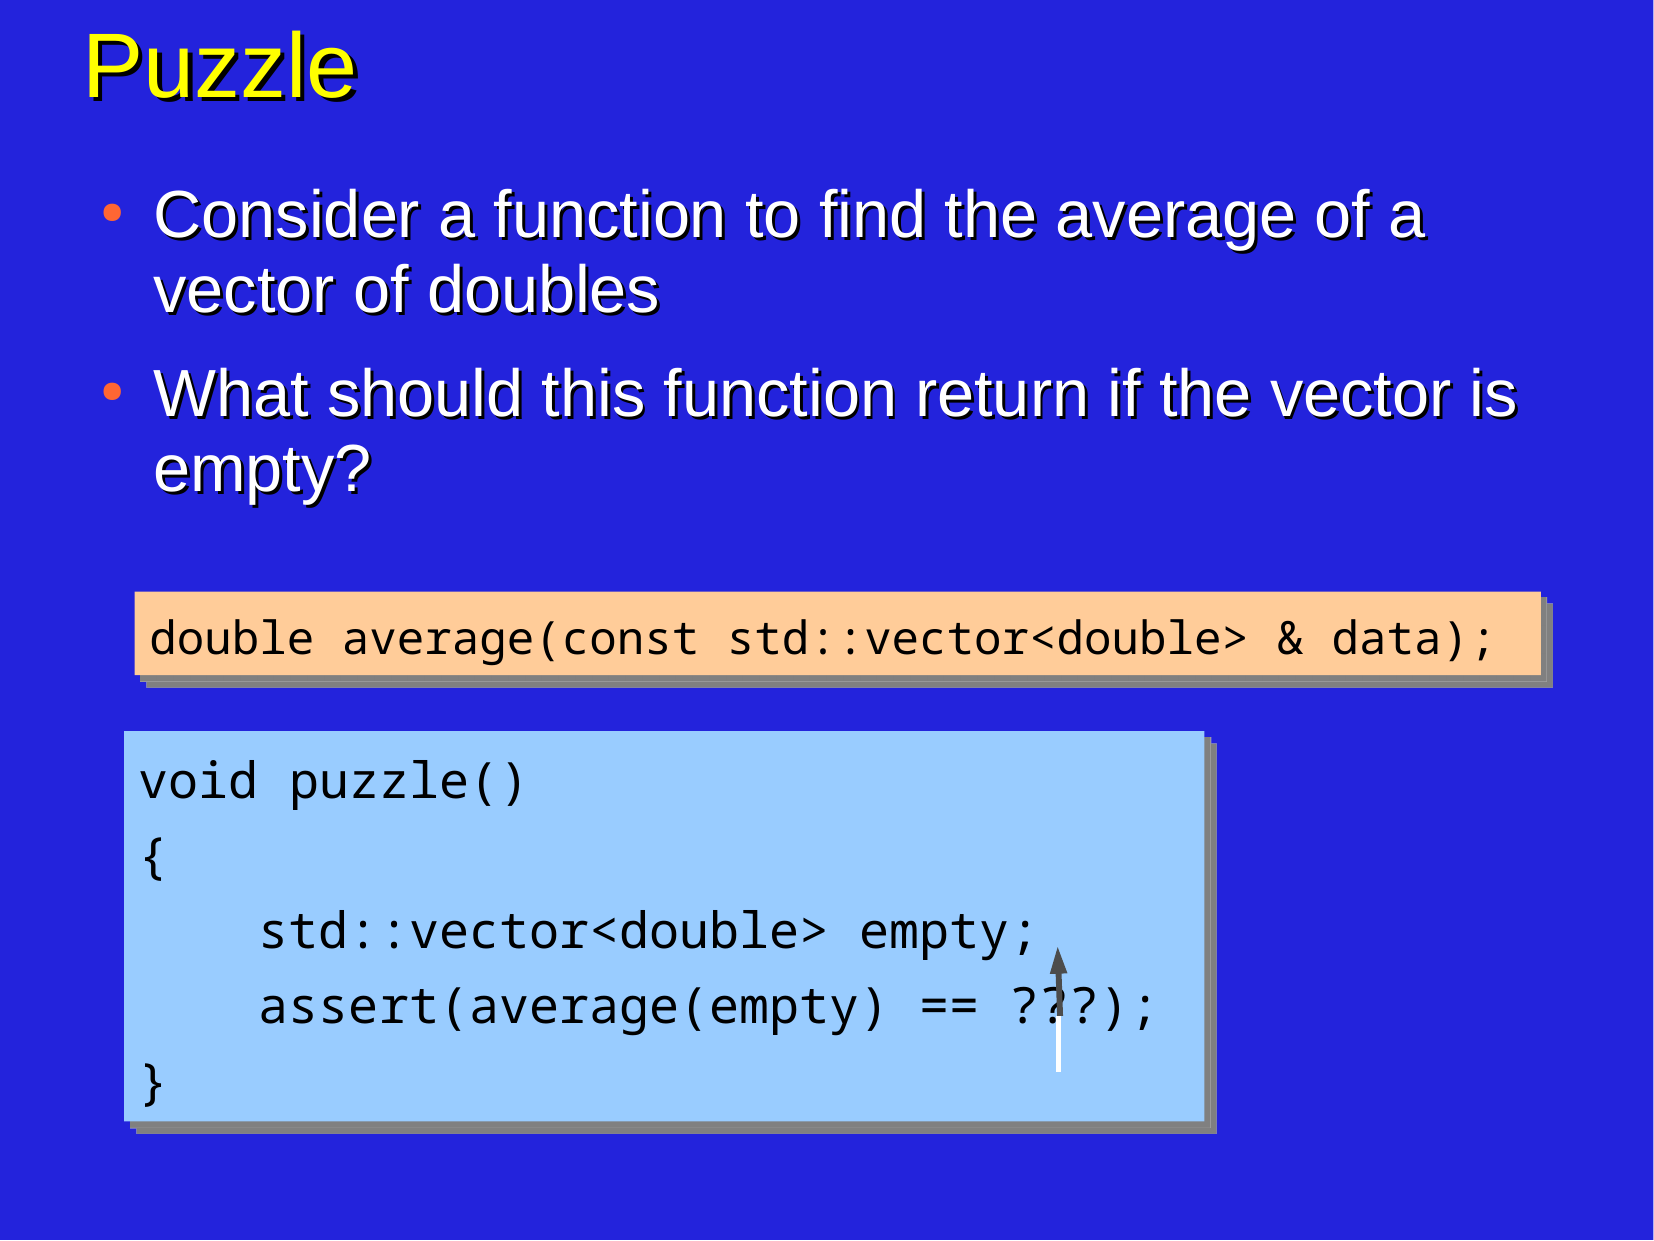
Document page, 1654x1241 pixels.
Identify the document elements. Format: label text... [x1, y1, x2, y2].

list Consider a function to find the average of a vector of doubles What should this function return if the vector is empty? [82, 177, 1571, 1182]
title Puzzle [82, 2, 1571, 130]
text_box void puzzle() { std::vector<double> empty; assert(average(empty) == ???); } [124, 731, 1205, 1122]
text_box double average(const std::vector<double> & data); [134, 591, 1541, 676]
